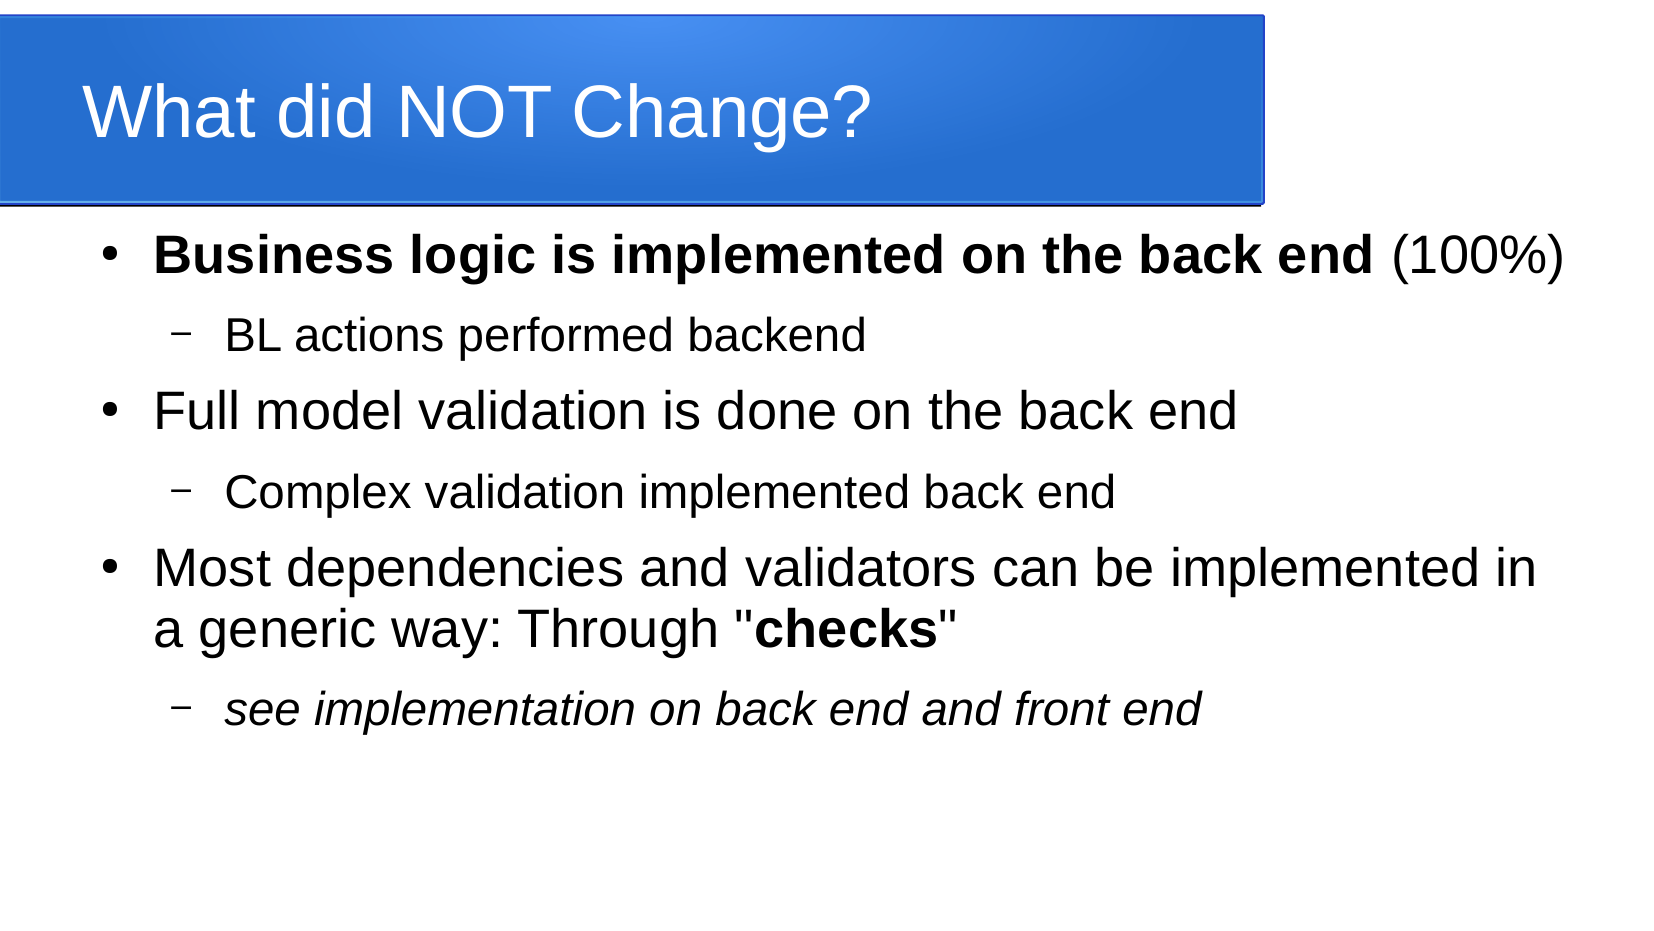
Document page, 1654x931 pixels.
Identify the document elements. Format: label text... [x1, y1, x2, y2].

title What did NOT Change? [82, 35, 1235, 189]
list Business logic is implemented on the back end (100%) BL actions performed backend Full model validation is done on the back end Complex validation implemented back end Most dependencies and validators can be implemented in a generic way: Through "checks" see implementation on back end and front end [82, 224, 1571, 764]
